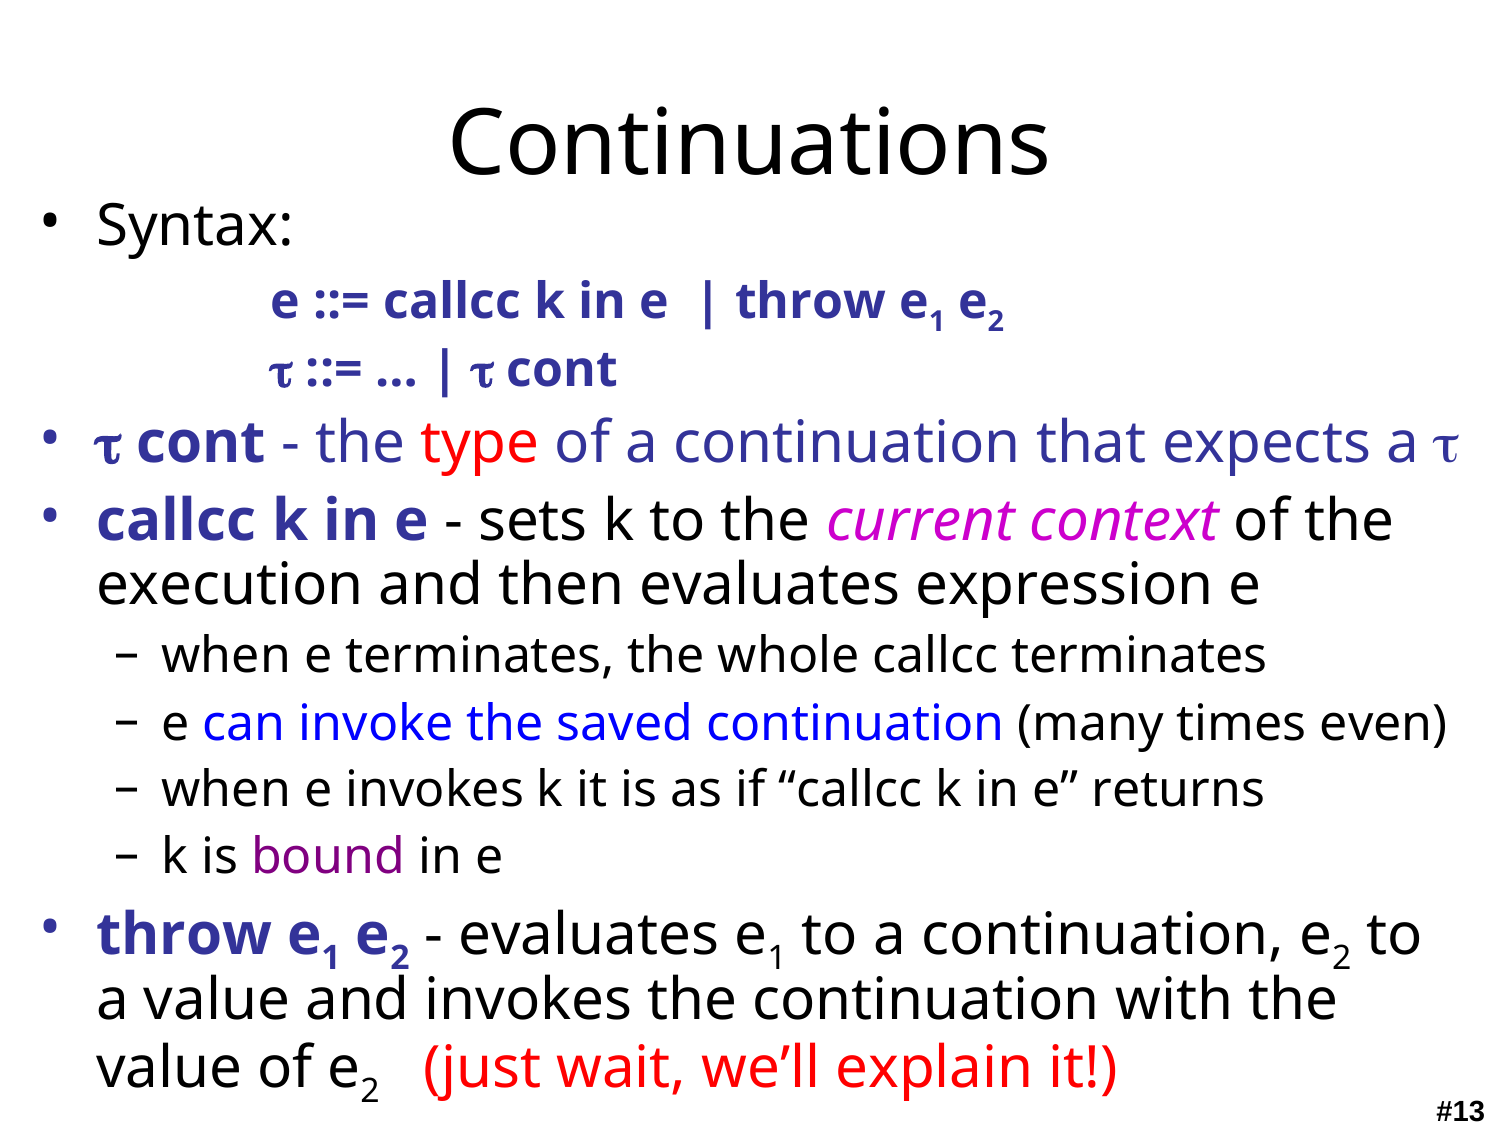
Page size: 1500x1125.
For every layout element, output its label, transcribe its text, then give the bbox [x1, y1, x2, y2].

title Continuations [24, 45, 1476, 187]
list Syntax: e ::= callcc k in e | throw e1 e2  ::= … |  cont  cont - the type of a continuation that expects a  callcc k in e - sets k to the current context of the execution and then evaluates expression e when e terminates, the whole callcc terminates e can invoke the saved continuation (many times even) when e invokes k it is as if “callcc k in e” returns k is bound in e throw e1 e2 - evaluates e1 to a continuation, e2 to a value and invokes the continuation with the value of e2 (just wait, we’ll explain it!) [24, 187, 1476, 1026]
